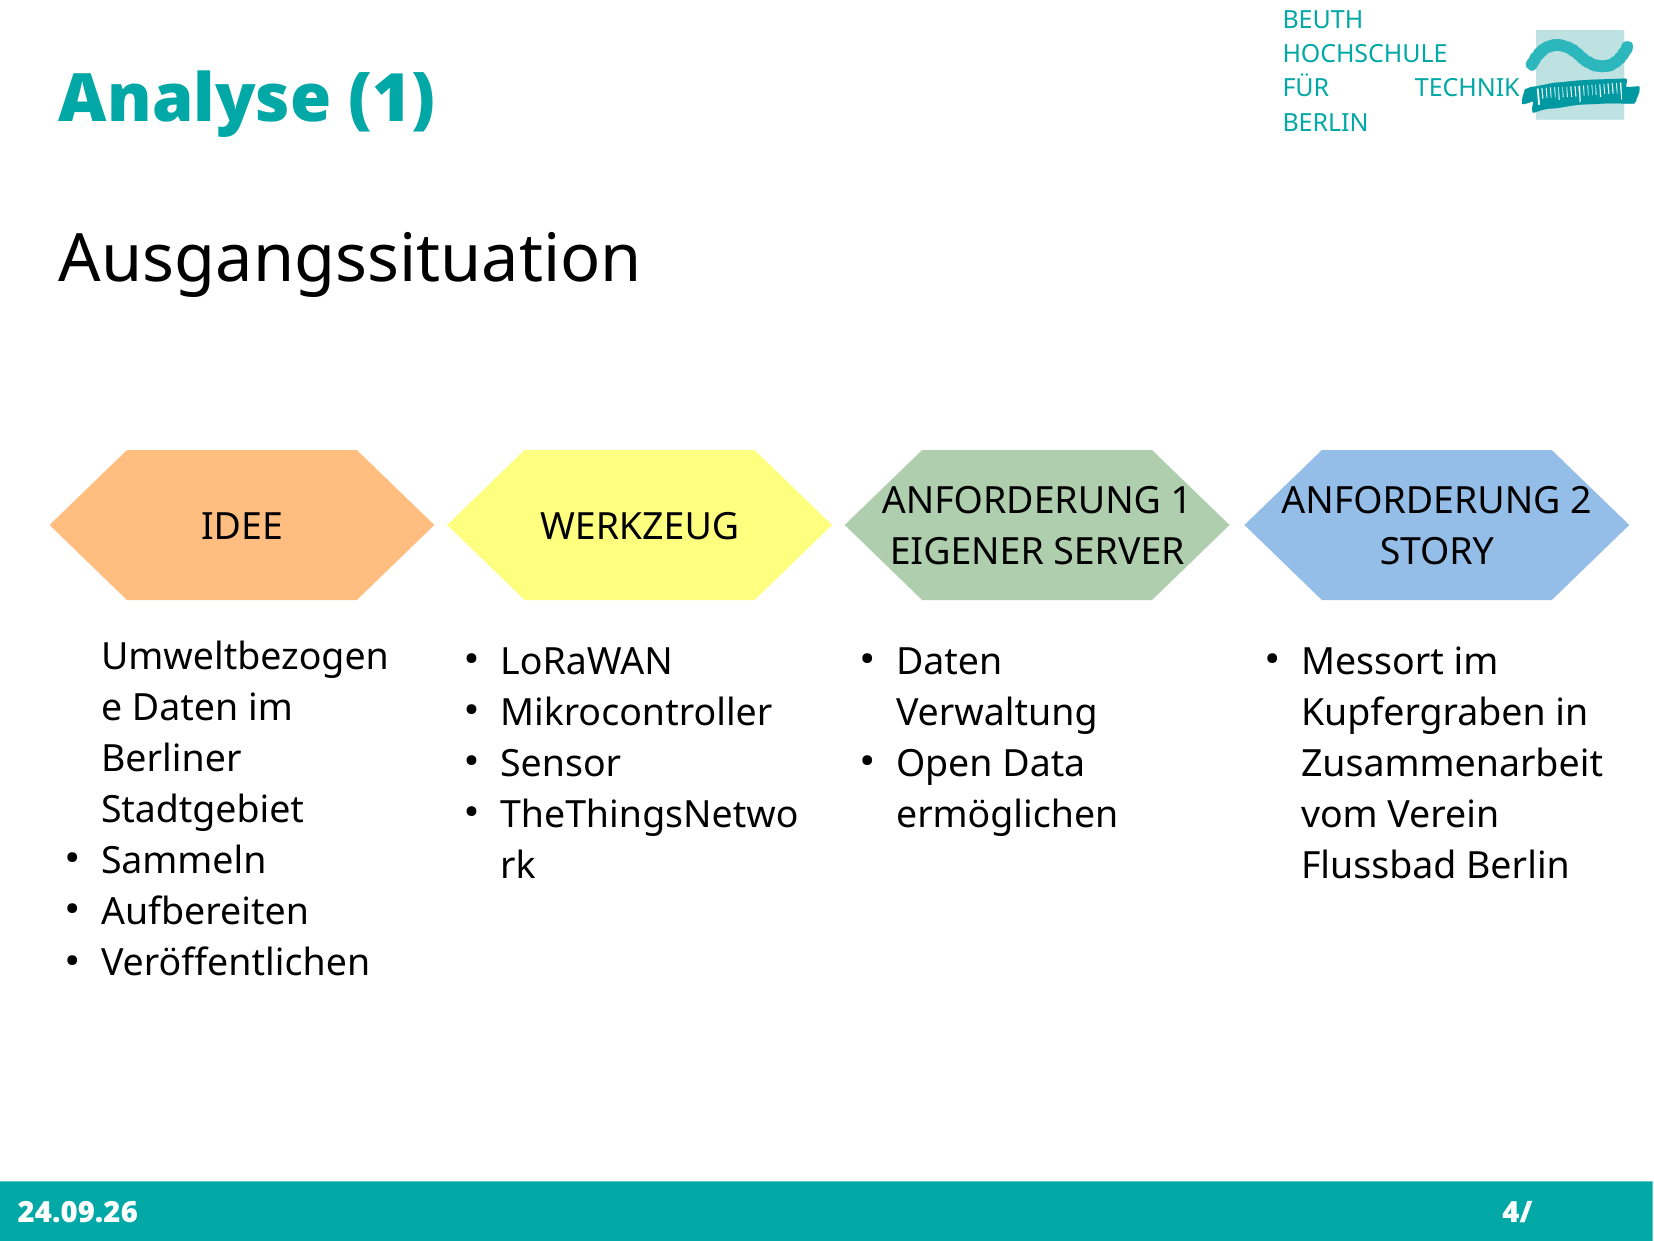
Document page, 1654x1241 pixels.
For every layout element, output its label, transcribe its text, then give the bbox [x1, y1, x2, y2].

text_box Daten Verwaltung Open Data ermöglichen [845, 626, 1216, 923]
text_box LoRaWAN Mikrocontroller Sensor TheThingsNetwork [450, 626, 820, 923]
list Ausgangssituation [58, 210, 1594, 1051]
text_box Umweltbezogene Daten im Berliner Stadtgebiet Sammeln Aufbereiten Veröffentlichen [50, 622, 421, 918]
text_box WERKZEUG [447, 450, 833, 601]
title Analyse (1) [58, 35, 1240, 142]
text_box ANFORDERUNG 1 EIGENER SERVER [844, 450, 1230, 601]
text_box IDEE [49, 450, 435, 601]
text_box Messort im Kupfergraben in Zusammenarbeit vom Verein Flussbad Berlin [1250, 626, 1621, 923]
text_box ANFORDERUNG 2 STORY [1244, 450, 1630, 601]
picture [1522, 30, 1640, 120]
